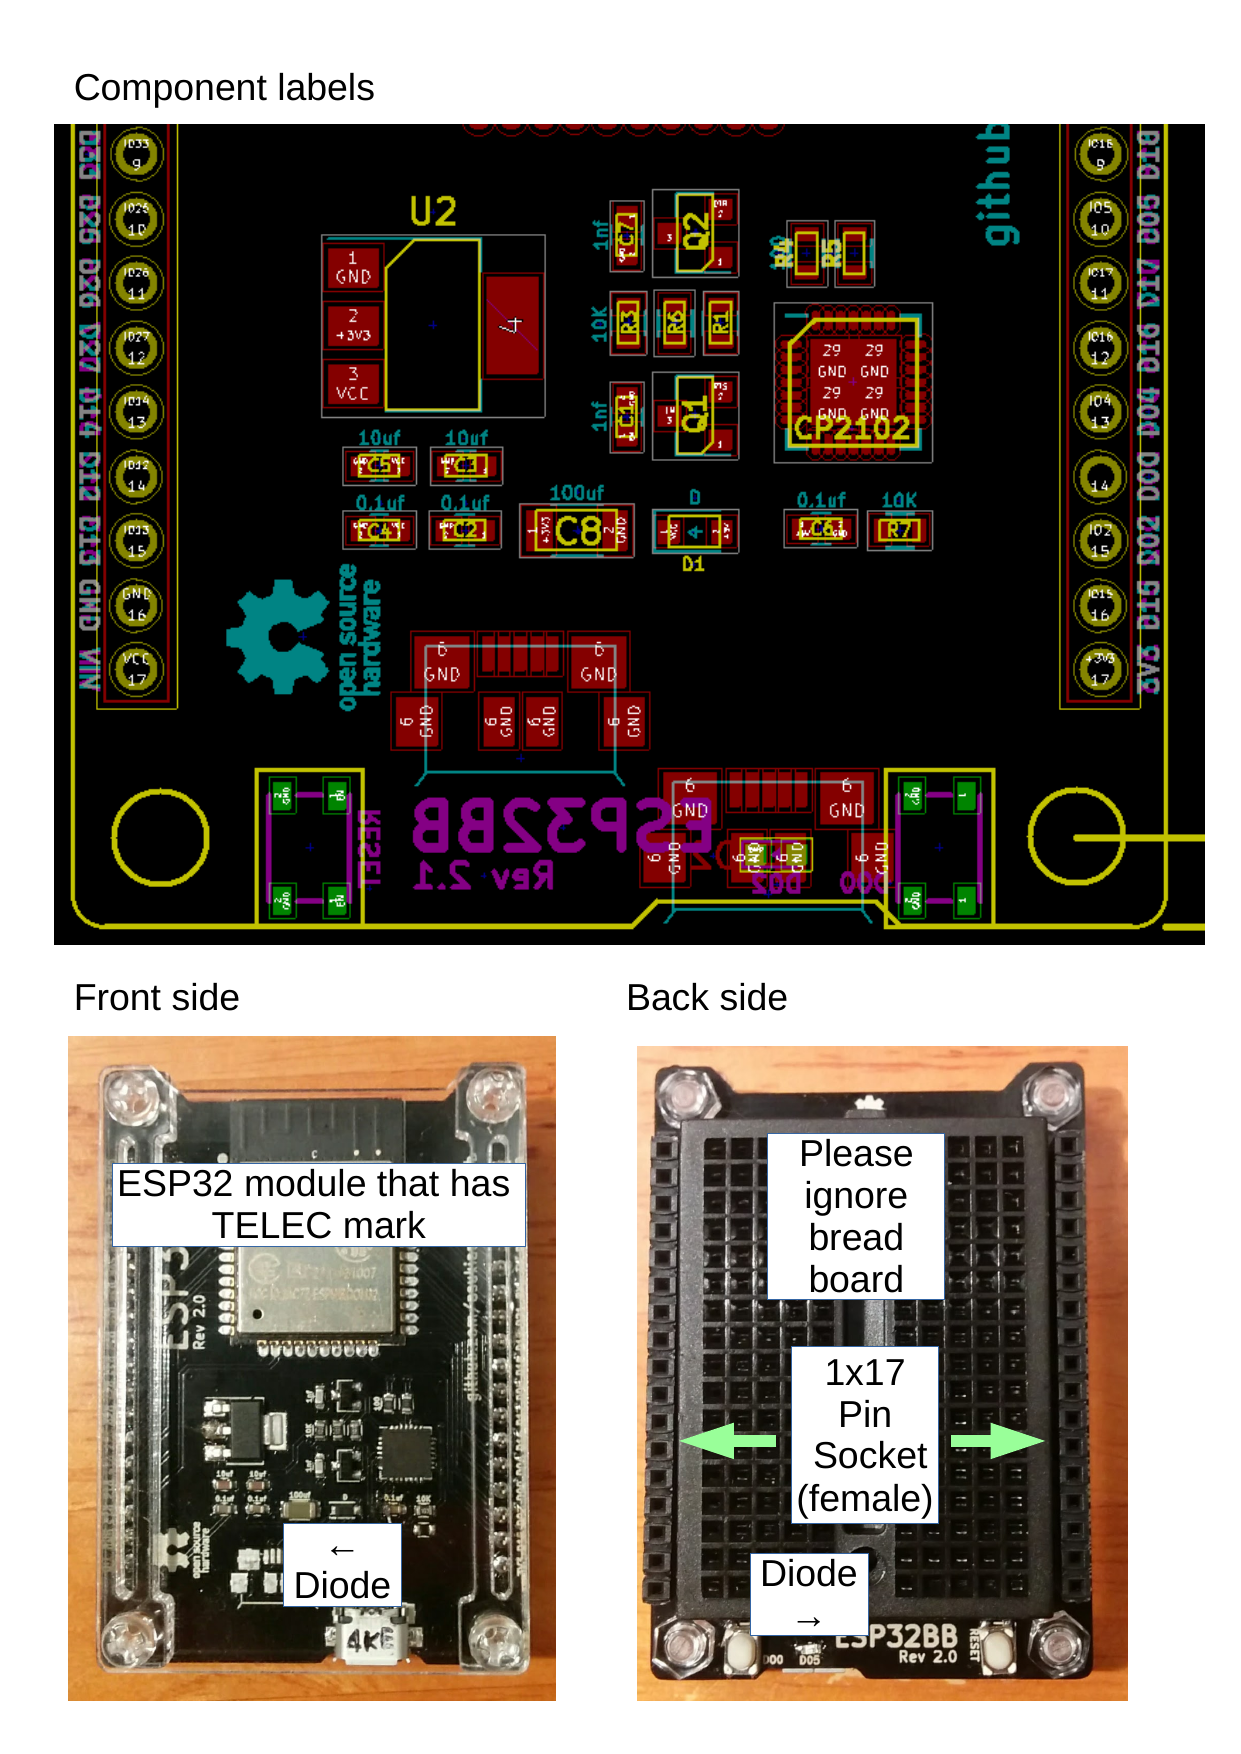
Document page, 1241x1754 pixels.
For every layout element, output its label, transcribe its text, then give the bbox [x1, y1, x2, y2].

picture [637, 1046, 1128, 1701]
picture [68, 1036, 556, 1701]
text_box Back side [611, 968, 804, 1026]
text_box Please ignore bread board [767, 1133, 945, 1300]
text_box Component labels [59, 59, 390, 116]
text_box Diode → [750, 1553, 869, 1636]
picture [54, 124, 1205, 945]
text_box ESP32 module that has TELEC mark [112, 1163, 526, 1247]
text_box ← Diode [283, 1523, 402, 1607]
text_box Front side [59, 968, 491, 1081]
text_box 1x17 Pin Socket (female) [791, 1346, 939, 1524]
